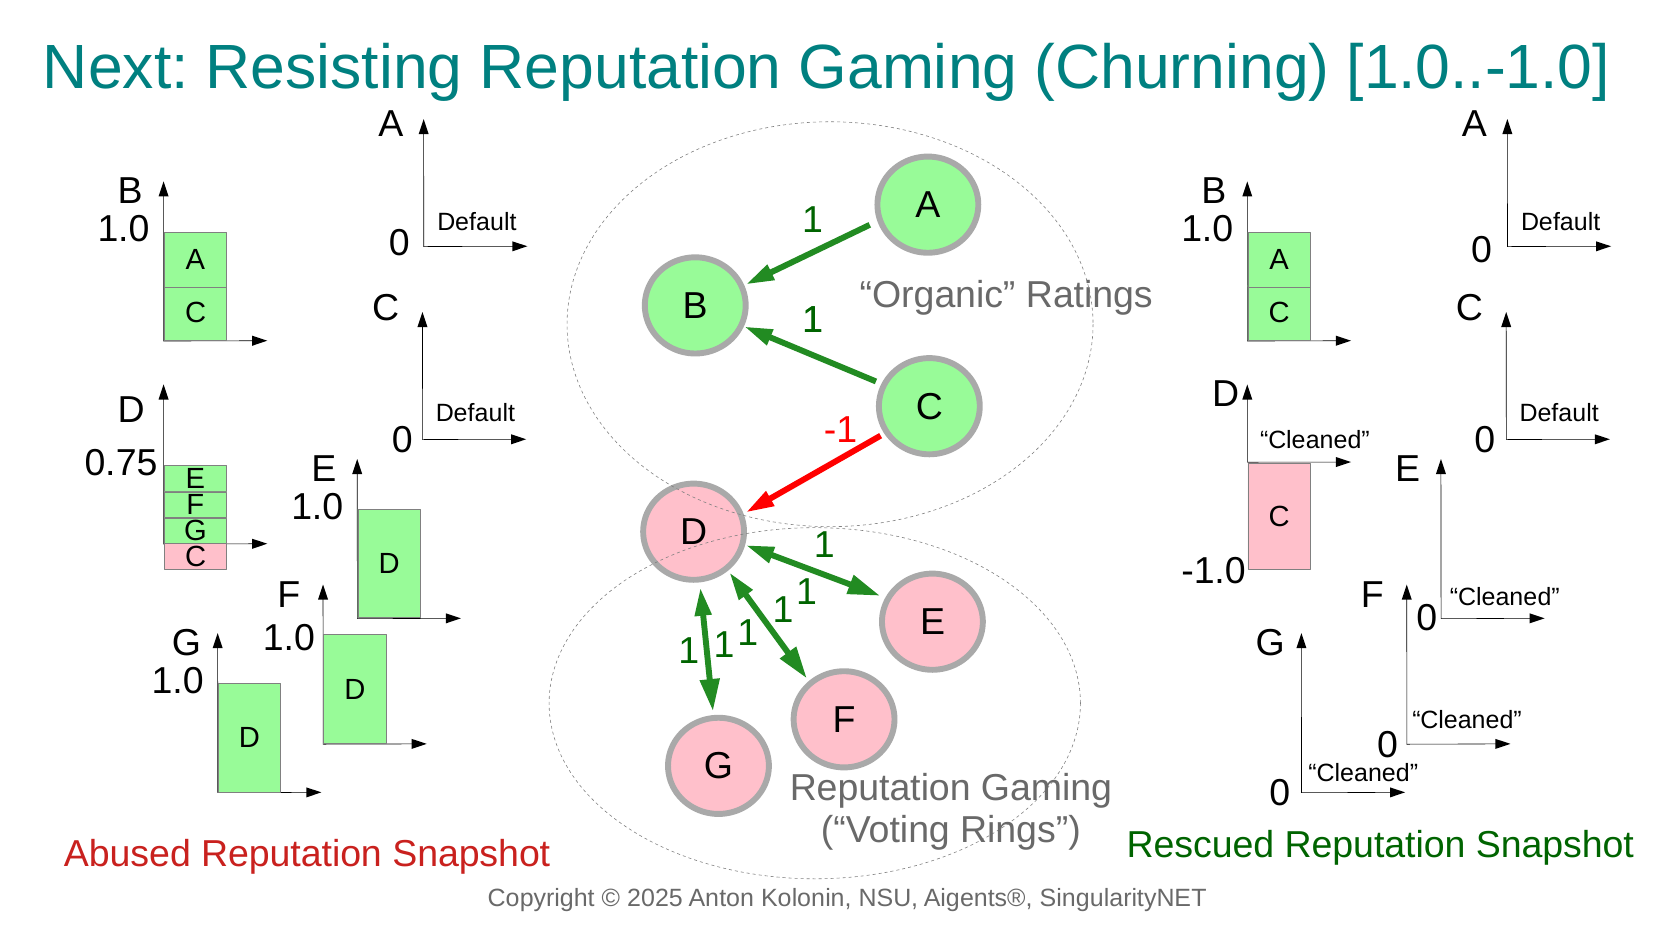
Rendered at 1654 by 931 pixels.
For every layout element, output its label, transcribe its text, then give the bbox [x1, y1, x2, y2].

text_box 0 [374, 213, 425, 271]
text_box Default [421, 391, 531, 434]
text_box 1.0 [276, 477, 359, 535]
text_box 1 [663, 622, 715, 680]
text_box F [793, 671, 895, 758]
text_box E [164, 465, 227, 491]
text_box E [296, 440, 352, 497]
text_box 1 [699, 616, 750, 674]
text_box F [164, 491, 227, 518]
text_box C [357, 279, 415, 337]
text_box D [323, 634, 387, 744]
text_box Abused Reputation Snapshot [49, 824, 567, 882]
text_box F [262, 565, 316, 623]
text_box C [1441, 279, 1498, 337]
text_box 1.0 [1166, 200, 1249, 258]
text_box Default [1504, 391, 1614, 434]
text_box A [164, 232, 227, 288]
text_box D [643, 483, 745, 580]
text_box D [1197, 365, 1255, 423]
text_box 0 [1254, 764, 1306, 815]
text_box -1 [809, 400, 873, 458]
text_box 0 [1459, 411, 1511, 469]
text_box A [1447, 94, 1502, 152]
text_box F [1346, 565, 1399, 623]
text_box C [164, 543, 227, 570]
text_box 1 [722, 604, 774, 662]
text_box 1 [787, 191, 838, 248]
text_box C [1247, 288, 1311, 341]
text_box 1 [799, 515, 850, 573]
text_box D [357, 509, 421, 618]
text_box 0 [1456, 220, 1507, 278]
text_box 1 [787, 291, 838, 349]
text_box B [102, 162, 158, 220]
text_box 1.0 [82, 200, 165, 258]
text_box Default [422, 200, 532, 244]
text_box “Cleaned” [1397, 698, 1538, 742]
text_box 1.0 [136, 651, 219, 709]
text_box “Cleaned” [1435, 575, 1575, 619]
text_box Default [1506, 200, 1616, 244]
text_box C [878, 358, 980, 455]
text_box Rescued Reputation Snapshot [1111, 815, 1651, 873]
text_box A [363, 94, 419, 152]
text_box G [1240, 614, 1300, 671]
text_box Reputation Gaming (“Voting Rings”) [775, 758, 1128, 858]
text_box “Organic” Ratings [844, 266, 1169, 323]
text_box A [1247, 232, 1311, 288]
text_box C [1247, 462, 1311, 570]
text_box D [218, 683, 281, 792]
text_box “Cleaned” [1293, 750, 1434, 794]
text_box 1 [781, 563, 833, 620]
text_box A [877, 156, 979, 253]
text_box 0.75 [69, 434, 173, 492]
text_box B [1186, 162, 1242, 220]
text_box G [157, 614, 216, 671]
text_box G [164, 518, 227, 543]
text_box -1.0 [1166, 541, 1261, 599]
text_box “Cleaned” [1245, 418, 1386, 461]
text_box 1 [757, 580, 809, 638]
text_box 0 [377, 410, 428, 468]
text_box E [1380, 440, 1436, 497]
text_box C [164, 288, 227, 341]
text_box 0 [1401, 588, 1452, 646]
text_box Next: Resisting Reputation Gaming (Churning) [1.0..-1.0] [0, 0, 1630, 135]
text_box B [644, 257, 746, 354]
text_box G [668, 717, 769, 814]
text_box E [881, 573, 983, 670]
text_box D [102, 381, 160, 439]
text_box 1.0 [248, 609, 330, 667]
text_box 0 [1362, 716, 1413, 750]
